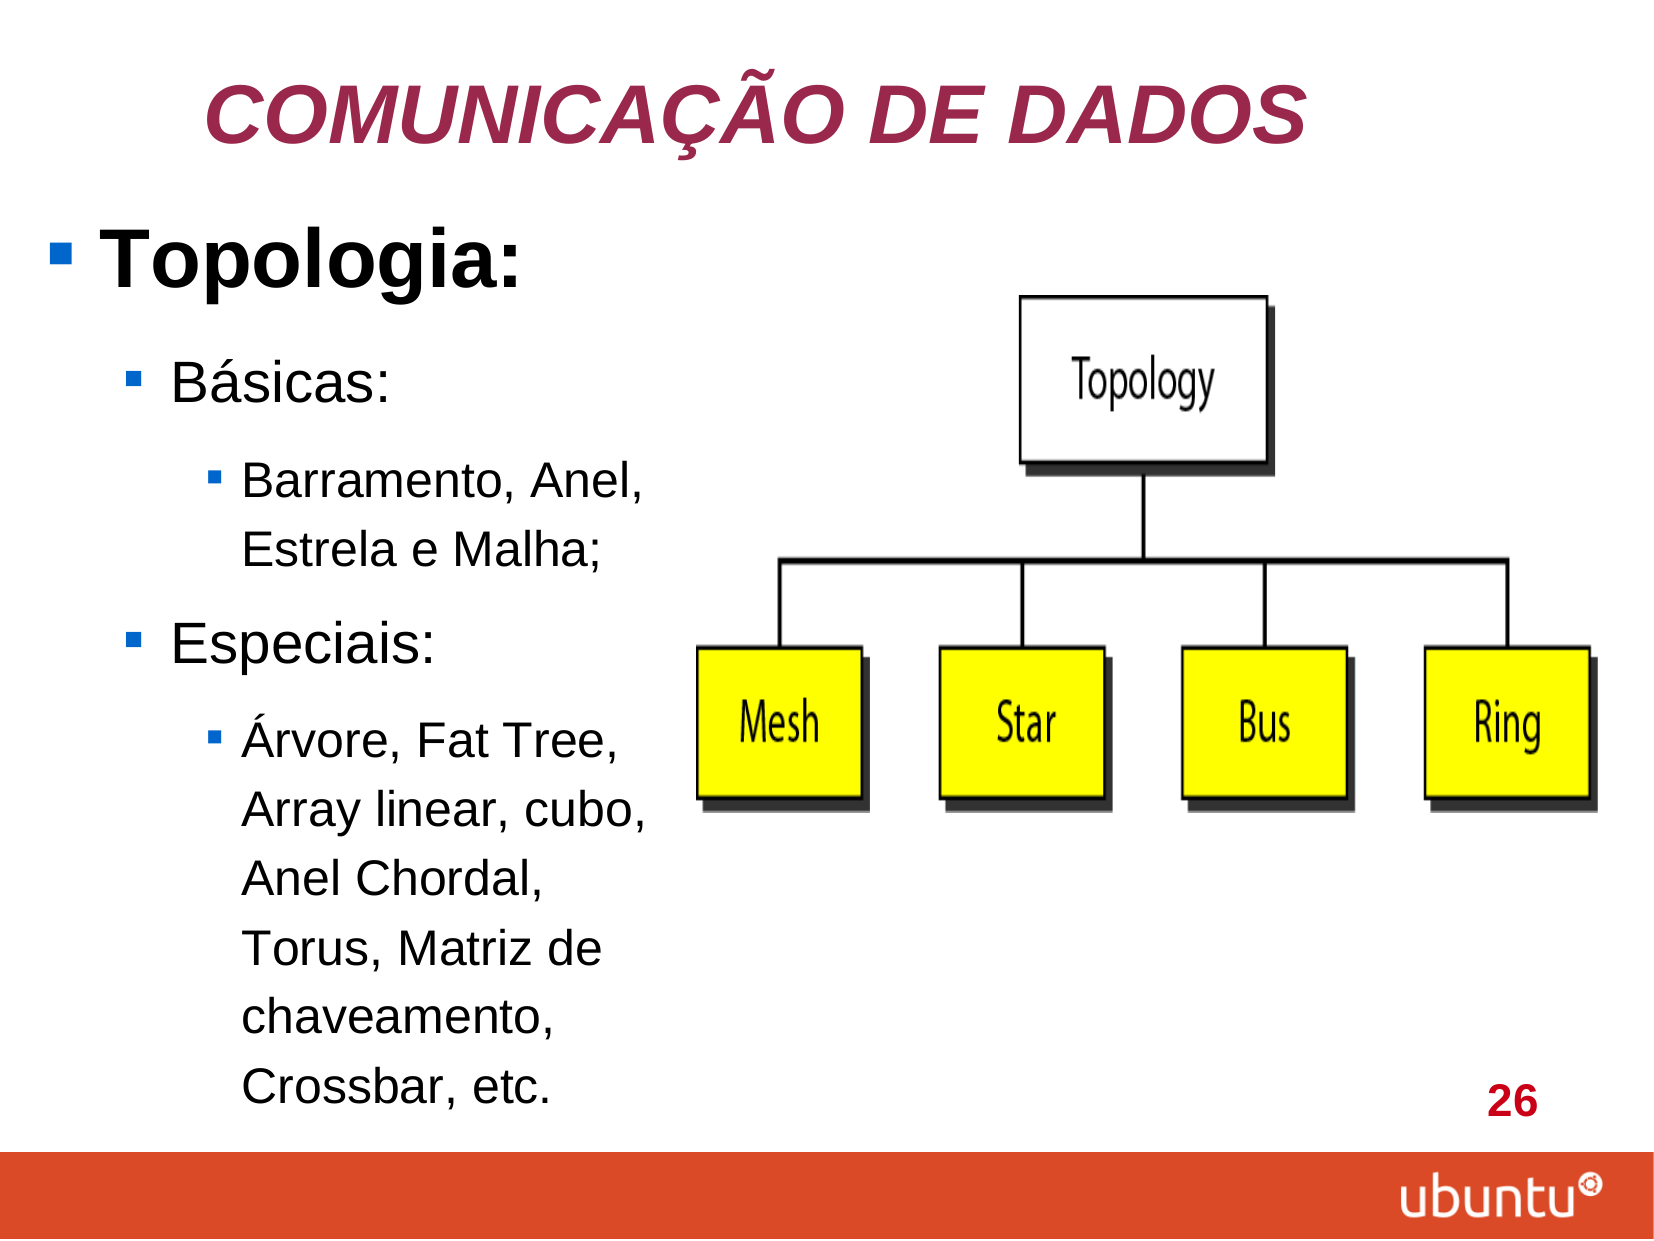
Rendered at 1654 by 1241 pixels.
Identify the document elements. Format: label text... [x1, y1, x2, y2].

list Topologia: Básicas: Barramento, Anel, Estrela e Malha; Especiais: Árvore, Fat Tree, Array linear, cubo, Anel Chordal, Torus, Matriz de chaveamento, Crossbar, etc. [29, 189, 650, 1114]
picture [696, 295, 1598, 813]
title COMUNICAÇÃO DE DADOS [11, 7, 1500, 200]
text_box <number> [1473, 1063, 1654, 1134]
picture [0, 1152, 1654, 1239]
